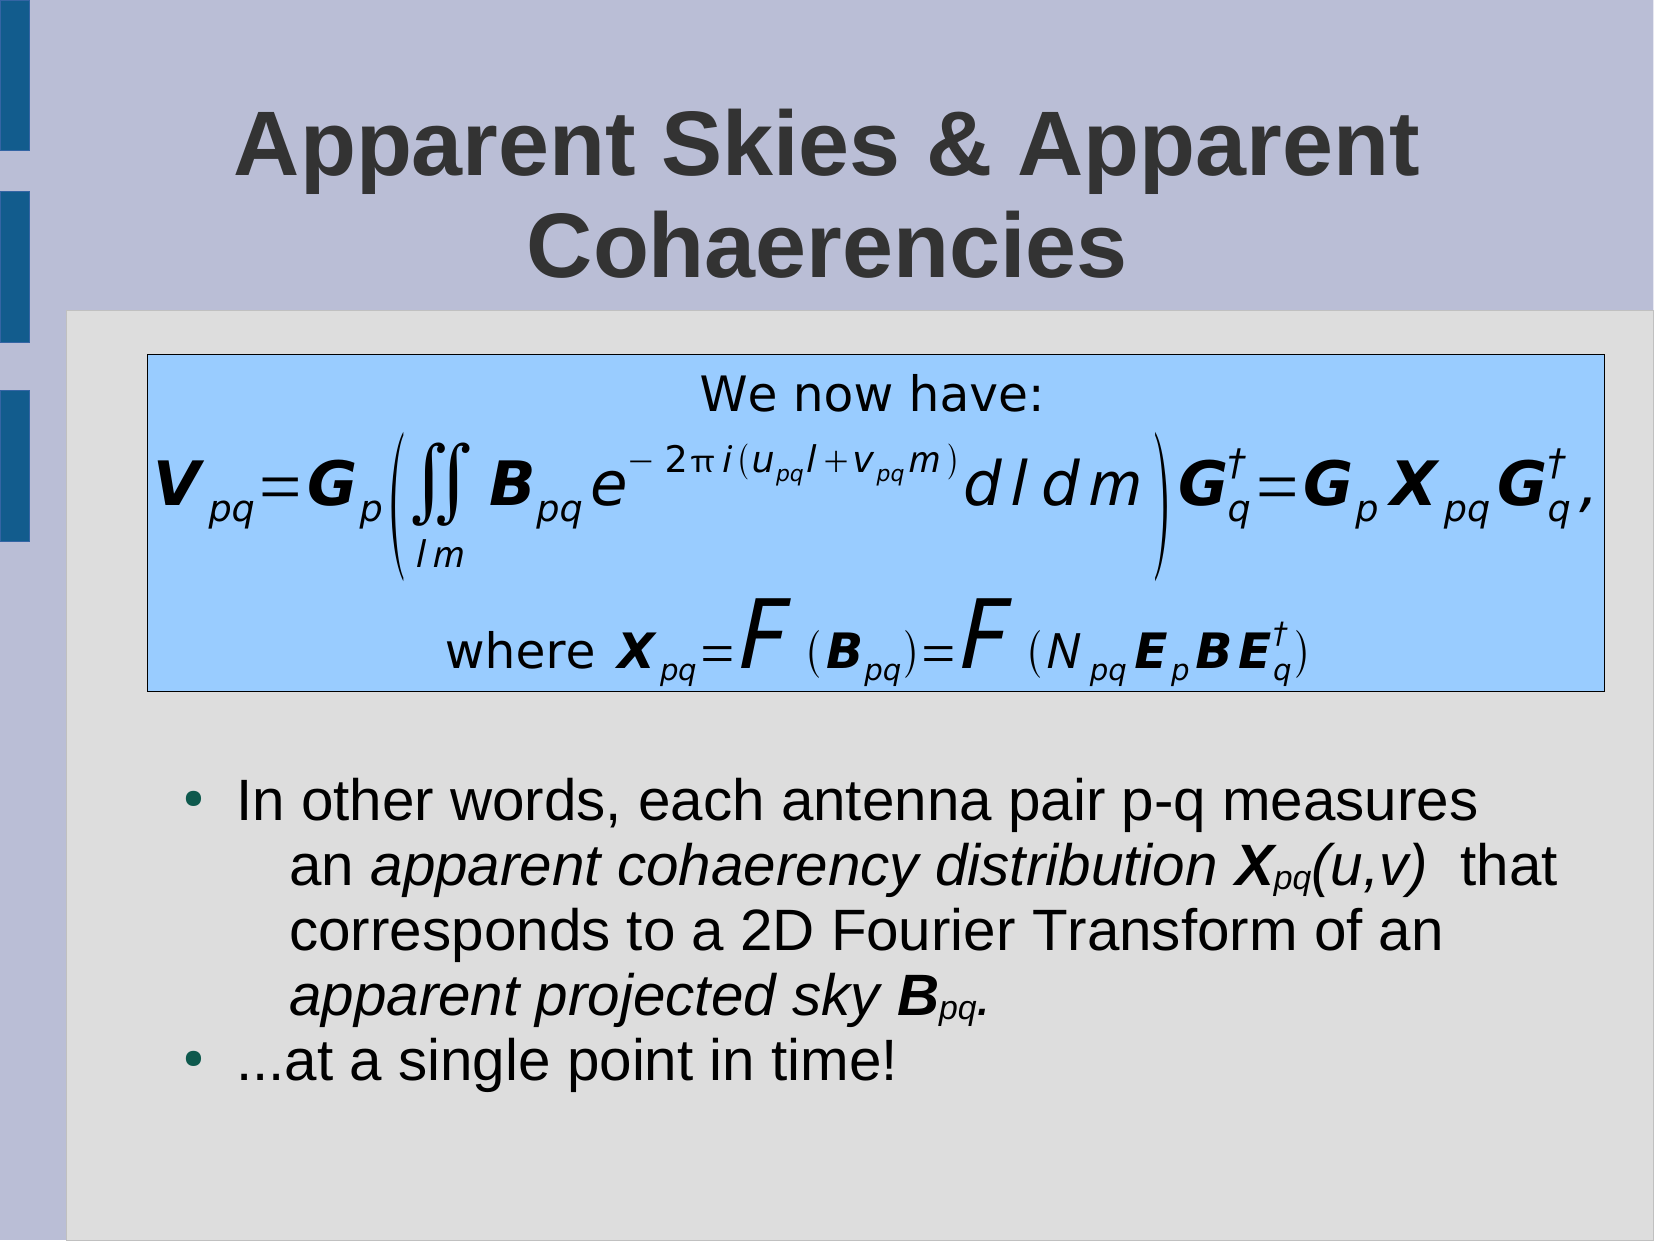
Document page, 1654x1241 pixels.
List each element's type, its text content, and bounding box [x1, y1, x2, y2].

chart [147, 354, 1605, 692]
title Apparent Skies & Apparent Cohaerencies [121, 91, 1534, 299]
list In other words, each antenna pair p-q measures an apparent cohaerency distribution Xpq(u,v) that corresponds to a 2D Fourier Transform of an apparent projected sky Bpq. ...at a single point in time! [147, 767, 1560, 1132]
